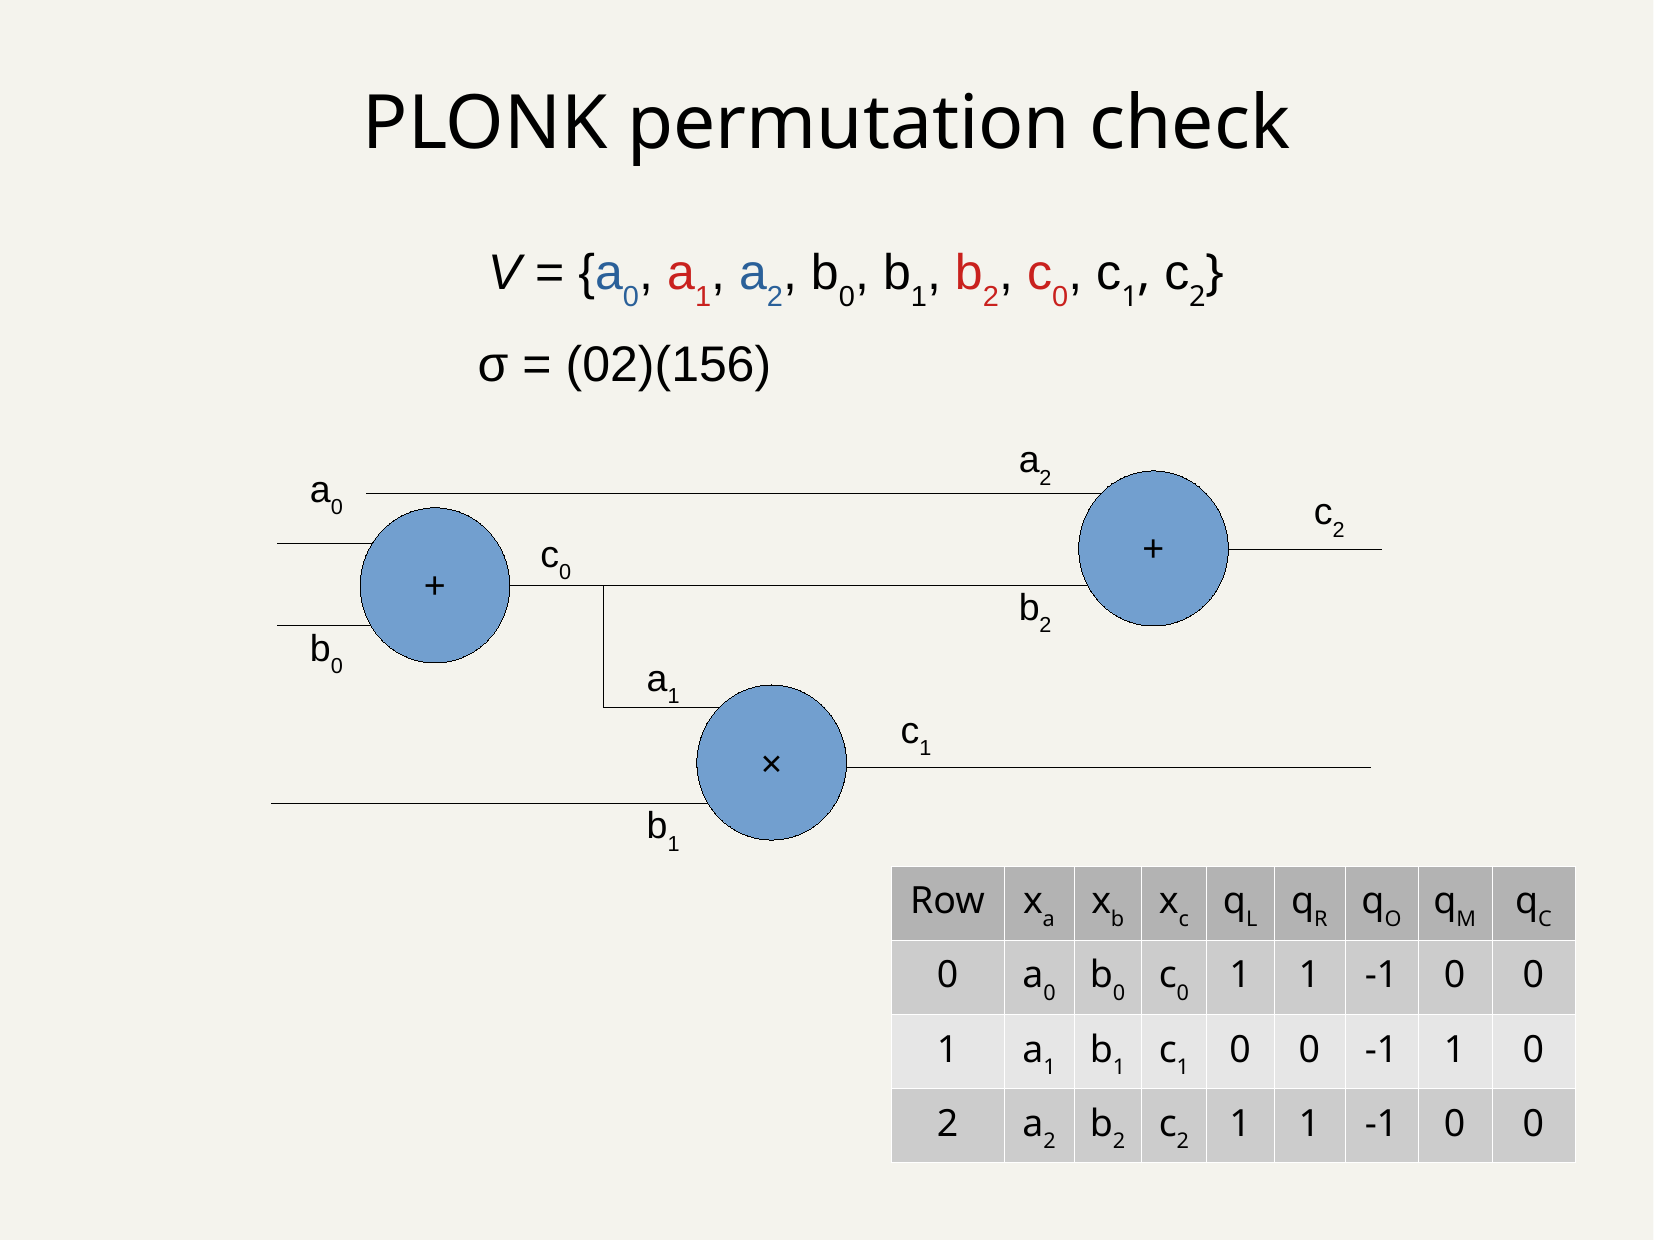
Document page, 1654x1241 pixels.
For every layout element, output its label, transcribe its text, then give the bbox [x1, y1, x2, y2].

table_cell 1 [1275, 941, 1345, 1014]
text_box b1 [631, 797, 703, 864]
table_cell 1 [1207, 941, 1274, 1014]
table_header xb [1075, 867, 1141, 940]
table_cell 0 [1493, 1089, 1575, 1162]
table_header qC [1493, 867, 1575, 940]
table_cell -1 [1346, 941, 1418, 1014]
table_header qL [1207, 867, 1274, 940]
table_cell 0 [1493, 1015, 1575, 1088]
table_cell 0 [1419, 1089, 1492, 1162]
table_cell 1 [1207, 1089, 1274, 1162]
text_box + [360, 507, 510, 663]
text_box + [1078, 470, 1229, 626]
table_cell a0 [1005, 941, 1074, 1014]
table_cell 1 [1419, 1015, 1492, 1088]
table_cell -1 [1346, 1089, 1418, 1162]
text_box b0 [295, 620, 367, 686]
table_cell b1 [1075, 1015, 1141, 1088]
text_box a0 [295, 460, 367, 527]
table_header xc [1142, 867, 1206, 940]
table_header qM [1419, 867, 1492, 940]
text_box c1 [885, 701, 957, 767]
table_cell -1 [1346, 1015, 1418, 1088]
table_cell 1 [892, 1015, 1004, 1088]
title PLONK permutation check [82, 49, 1571, 189]
text_box a2 [1003, 431, 1075, 497]
table_cell 1 [1275, 1089, 1345, 1162]
table_cell c2 [1142, 1089, 1206, 1162]
table_cell c0 [1142, 941, 1206, 1014]
table_cell c1 [1142, 1015, 1206, 1088]
text_box a1 [631, 649, 703, 707]
table_header xa [1005, 867, 1074, 940]
table_header qR [1275, 867, 1345, 940]
text_box b2 [1003, 586, 1075, 645]
table_cell 0 [1275, 1015, 1345, 1088]
list V = {a0, a1, a2, b0, b1, b2, c0, c1, c2} σ = (02)(156) [70, 236, 1571, 414]
table_cell a1 [1005, 1015, 1074, 1088]
table_header qO [1346, 867, 1418, 940]
table_cell 0 [1419, 941, 1492, 1014]
table_cell 2 [892, 1089, 1004, 1162]
table_cell a2 [1005, 1089, 1074, 1162]
text_box a1 [631, 708, 703, 716]
table_cell 0 [1493, 941, 1575, 1014]
text_box b2 [1003, 578, 1075, 585]
text_box × [696, 684, 847, 841]
table_header Row [892, 867, 1004, 940]
table_cell b0 [1075, 941, 1141, 1014]
table_cell b2 [1075, 1089, 1141, 1162]
text_box c0 [525, 525, 597, 592]
table_cell 0 [892, 941, 1004, 1014]
text_box c2 [1299, 483, 1371, 550]
table_cell 0 [1207, 1015, 1274, 1088]
